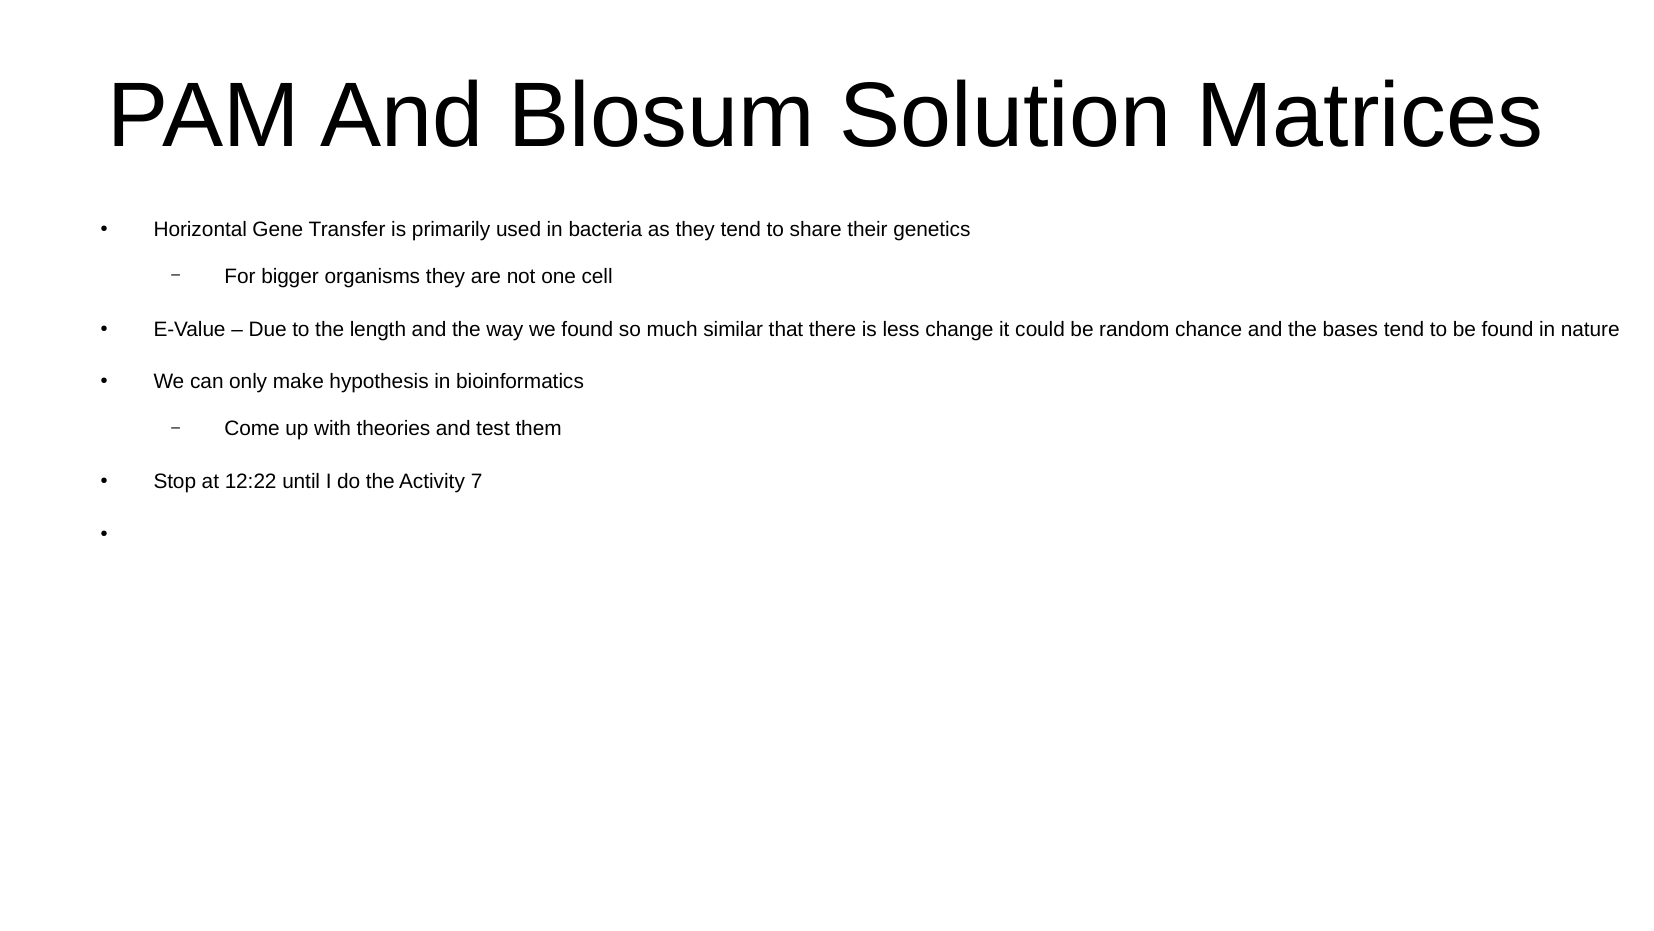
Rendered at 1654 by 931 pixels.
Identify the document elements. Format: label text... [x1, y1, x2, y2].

list Horizontal Gene Transfer is primarily used in bacteria as they tend to share their genetics For bigger organisms they are not one cell E-Value – Due to the length and the way we found so much similar that there is less change it could be random chance and the bases tend to be found in nature We can only make hypothesis in bioinformatics Come up with theories and test them Stop at 12:22 until I do the Activity 7 [82, 217, 1621, 901]
title PAM And Blosum Solution Matrices [82, 37, 1571, 193]
